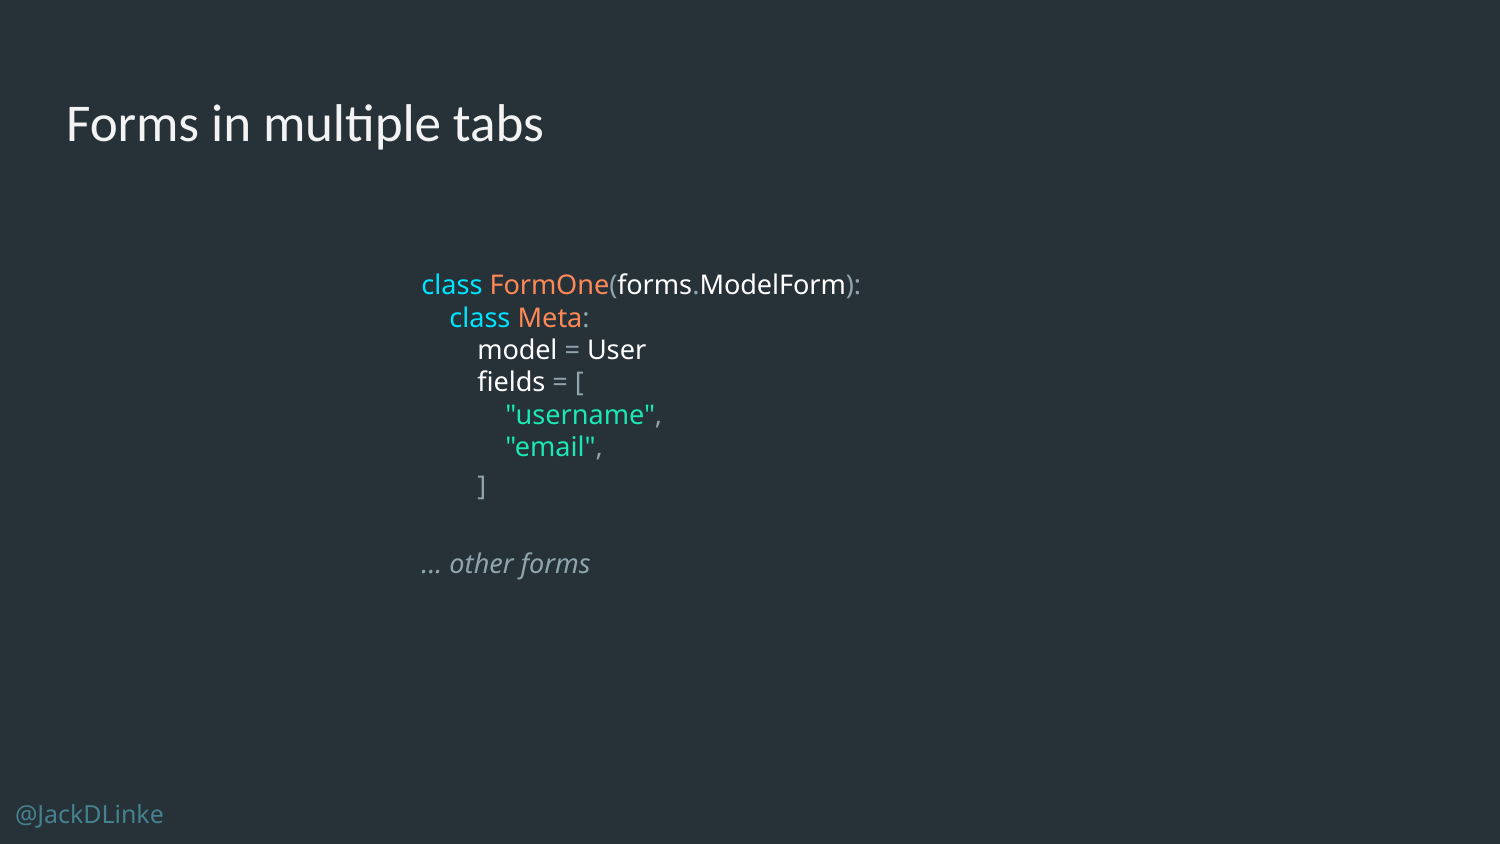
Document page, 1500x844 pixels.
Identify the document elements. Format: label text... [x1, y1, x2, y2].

title Forms in multiple tabs [51, 72, 1449, 167]
text_box class FormOne(forms.ModelForm): class Meta: model = User fields = [ "username", "email", ] ... other forms [406, 252, 947, 595]
